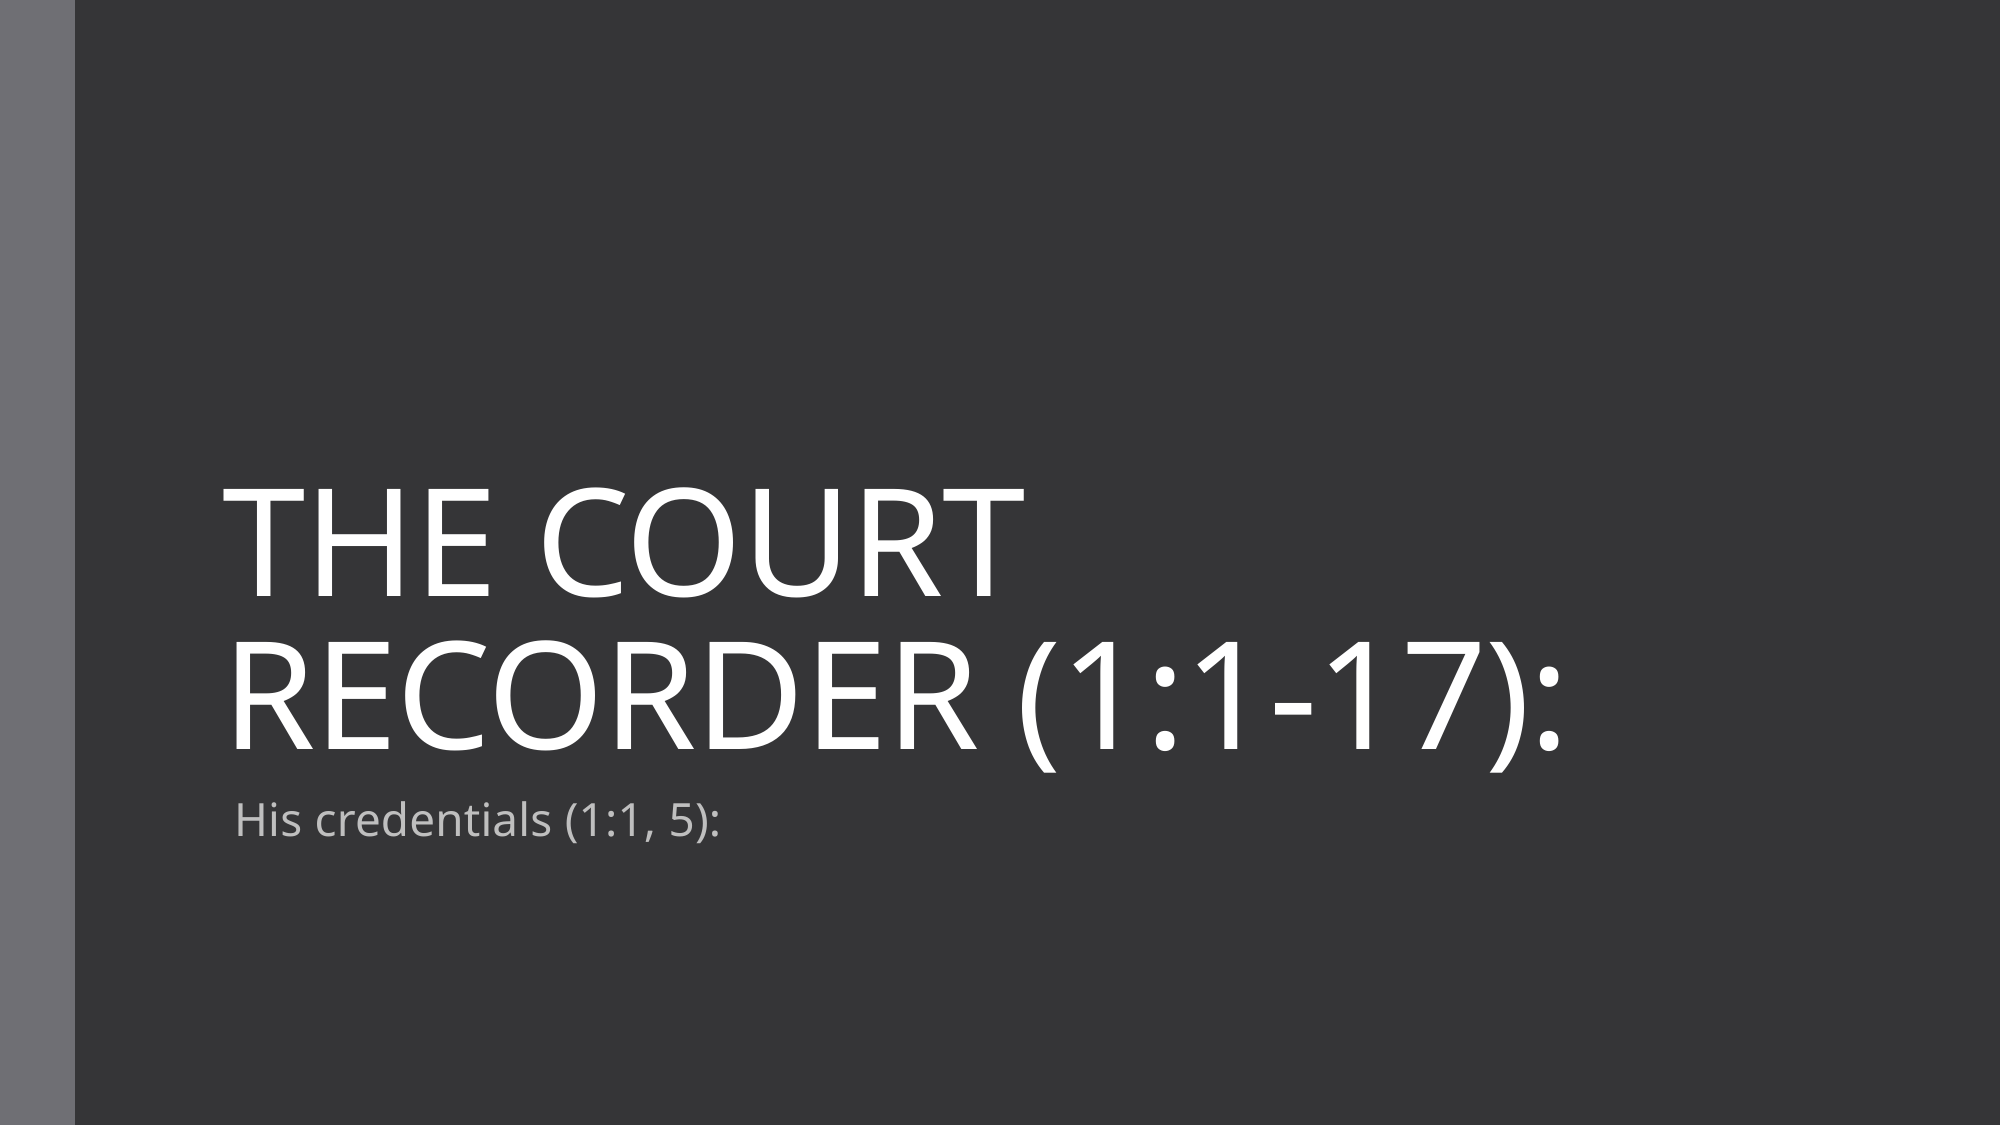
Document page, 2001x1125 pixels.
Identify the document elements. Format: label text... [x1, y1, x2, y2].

title THE COURT RECORDER (1:1-17): [206, 124, 1752, 787]
subtitle His credentials (1:1, 5): [206, 787, 1752, 1066]
